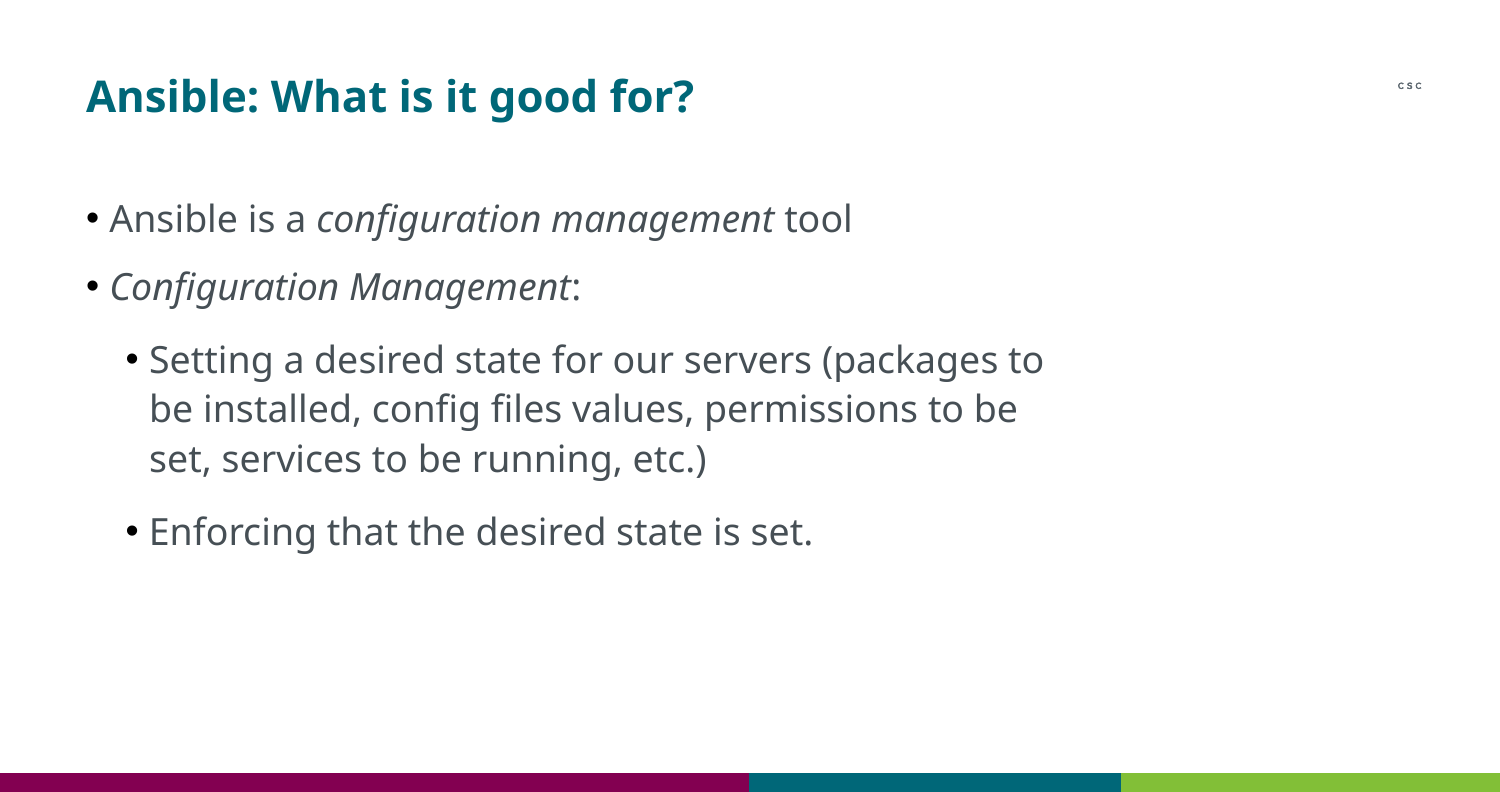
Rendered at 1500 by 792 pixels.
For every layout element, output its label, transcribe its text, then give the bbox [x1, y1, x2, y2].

title Ansible: What is it good for? [75, 28, 1346, 161]
list Ansible is a configuration management tool Configuration Management: Setting a desired state for our servers (packages to be installed, config files values, permissions to be set, services to be running, etc.) Enforcing that the desired state is set. [75, 184, 1087, 708]
